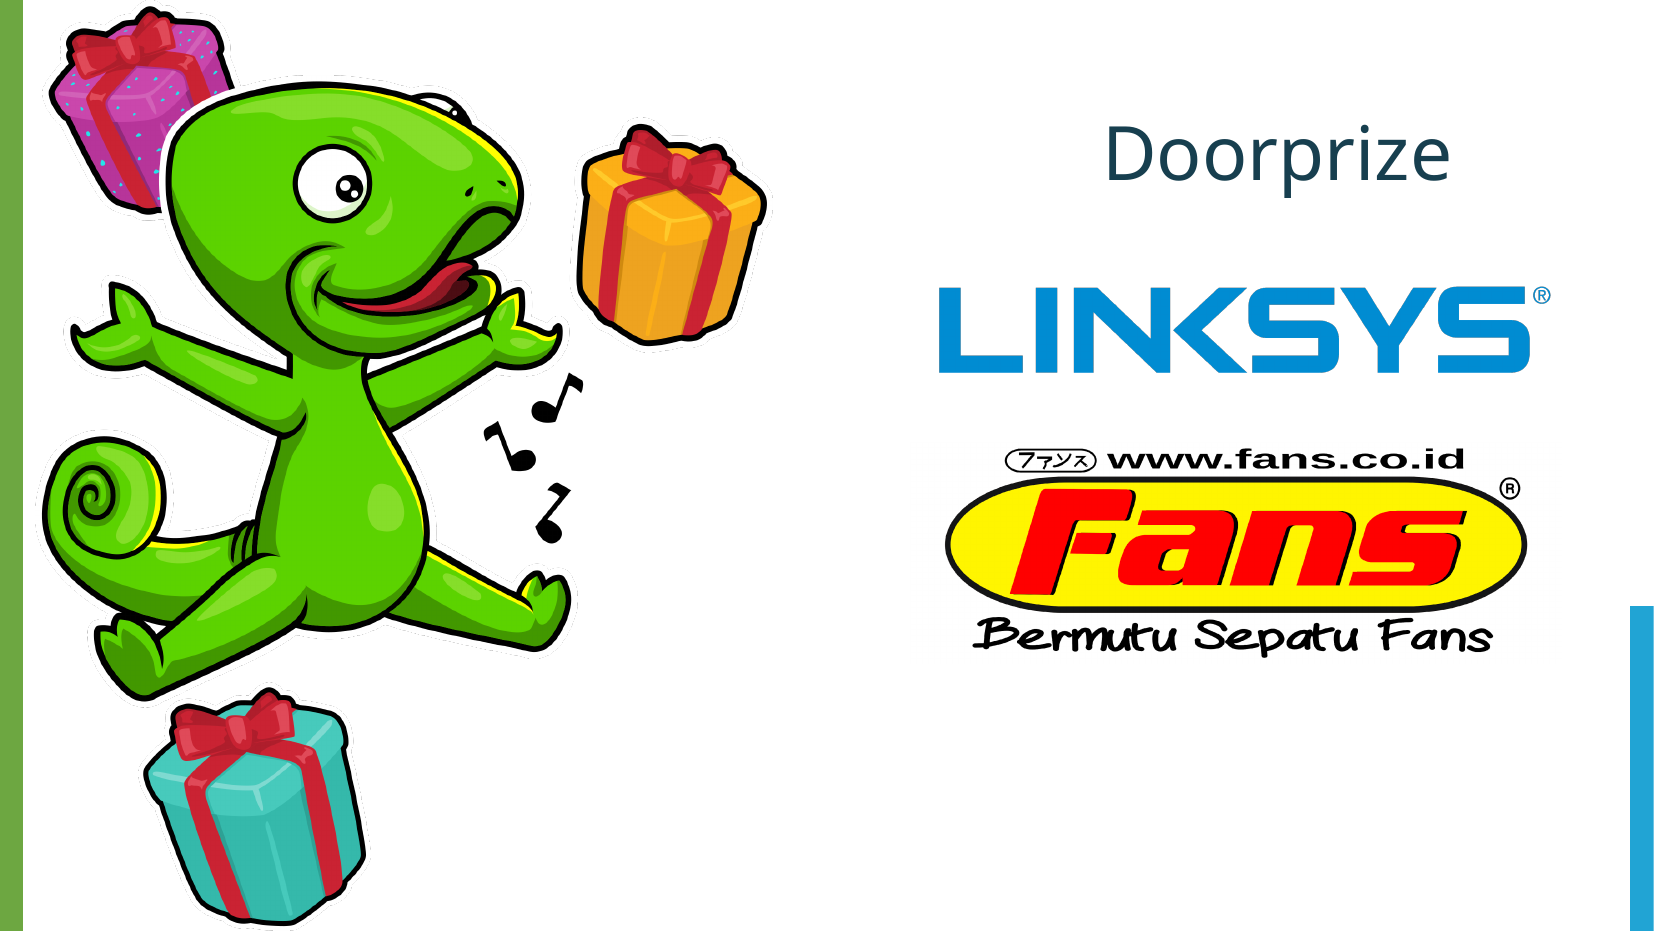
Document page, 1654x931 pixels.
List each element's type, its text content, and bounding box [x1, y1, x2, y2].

picture [910, 442, 1562, 664]
text_box Doorprize [773, 59, 1453, 240]
picture [35, 0, 773, 931]
picture [921, 269, 1560, 389]
